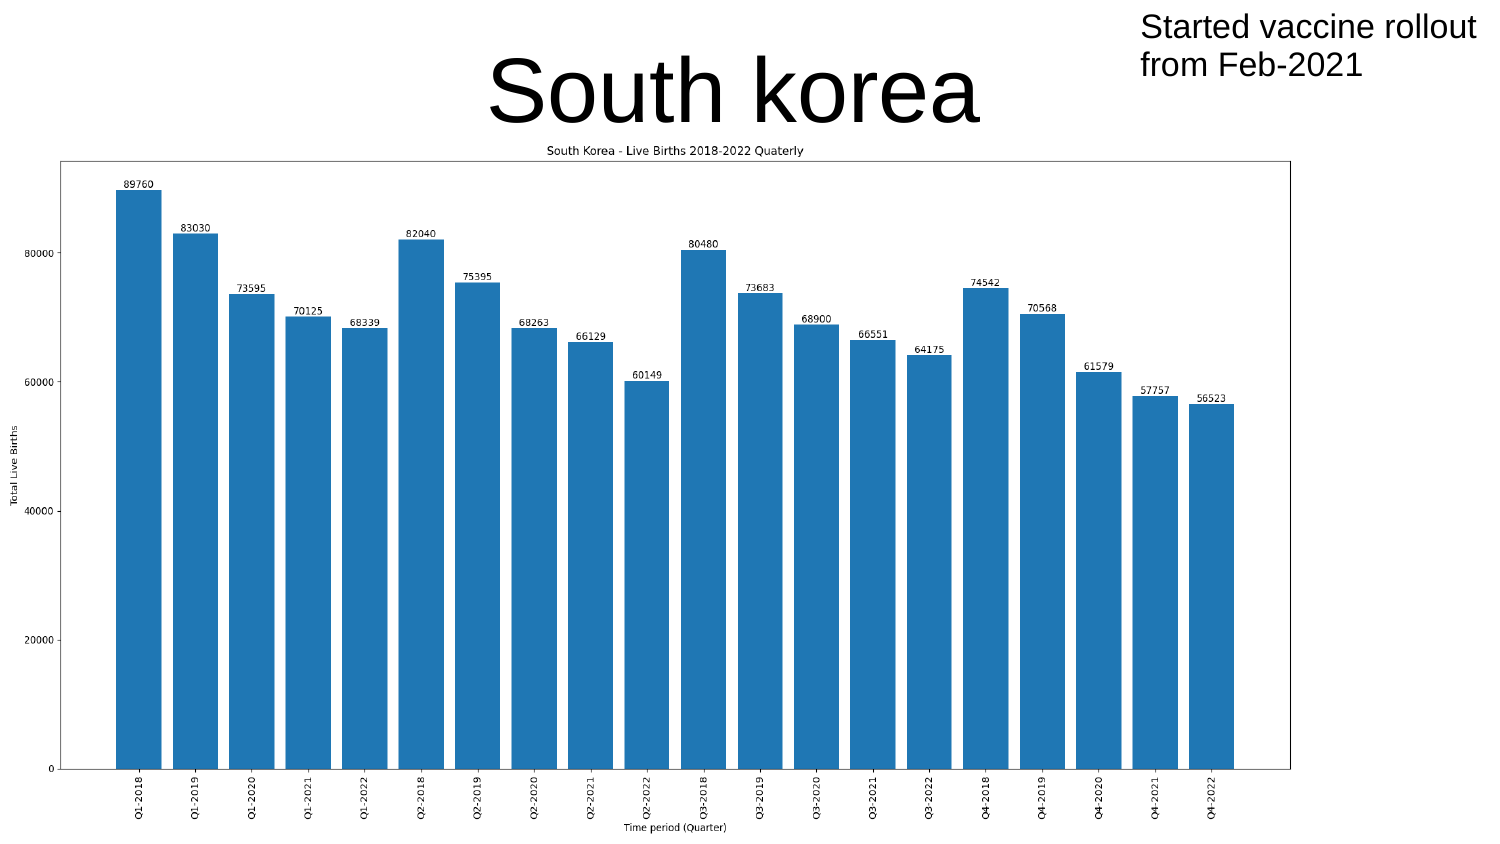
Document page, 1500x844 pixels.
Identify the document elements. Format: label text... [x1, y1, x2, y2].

picture [0, 135, 1300, 844]
title South korea [59, 19, 1410, 161]
text_box Started vaccine rollout from Feb-2021 [1125, 0, 1500, 128]
